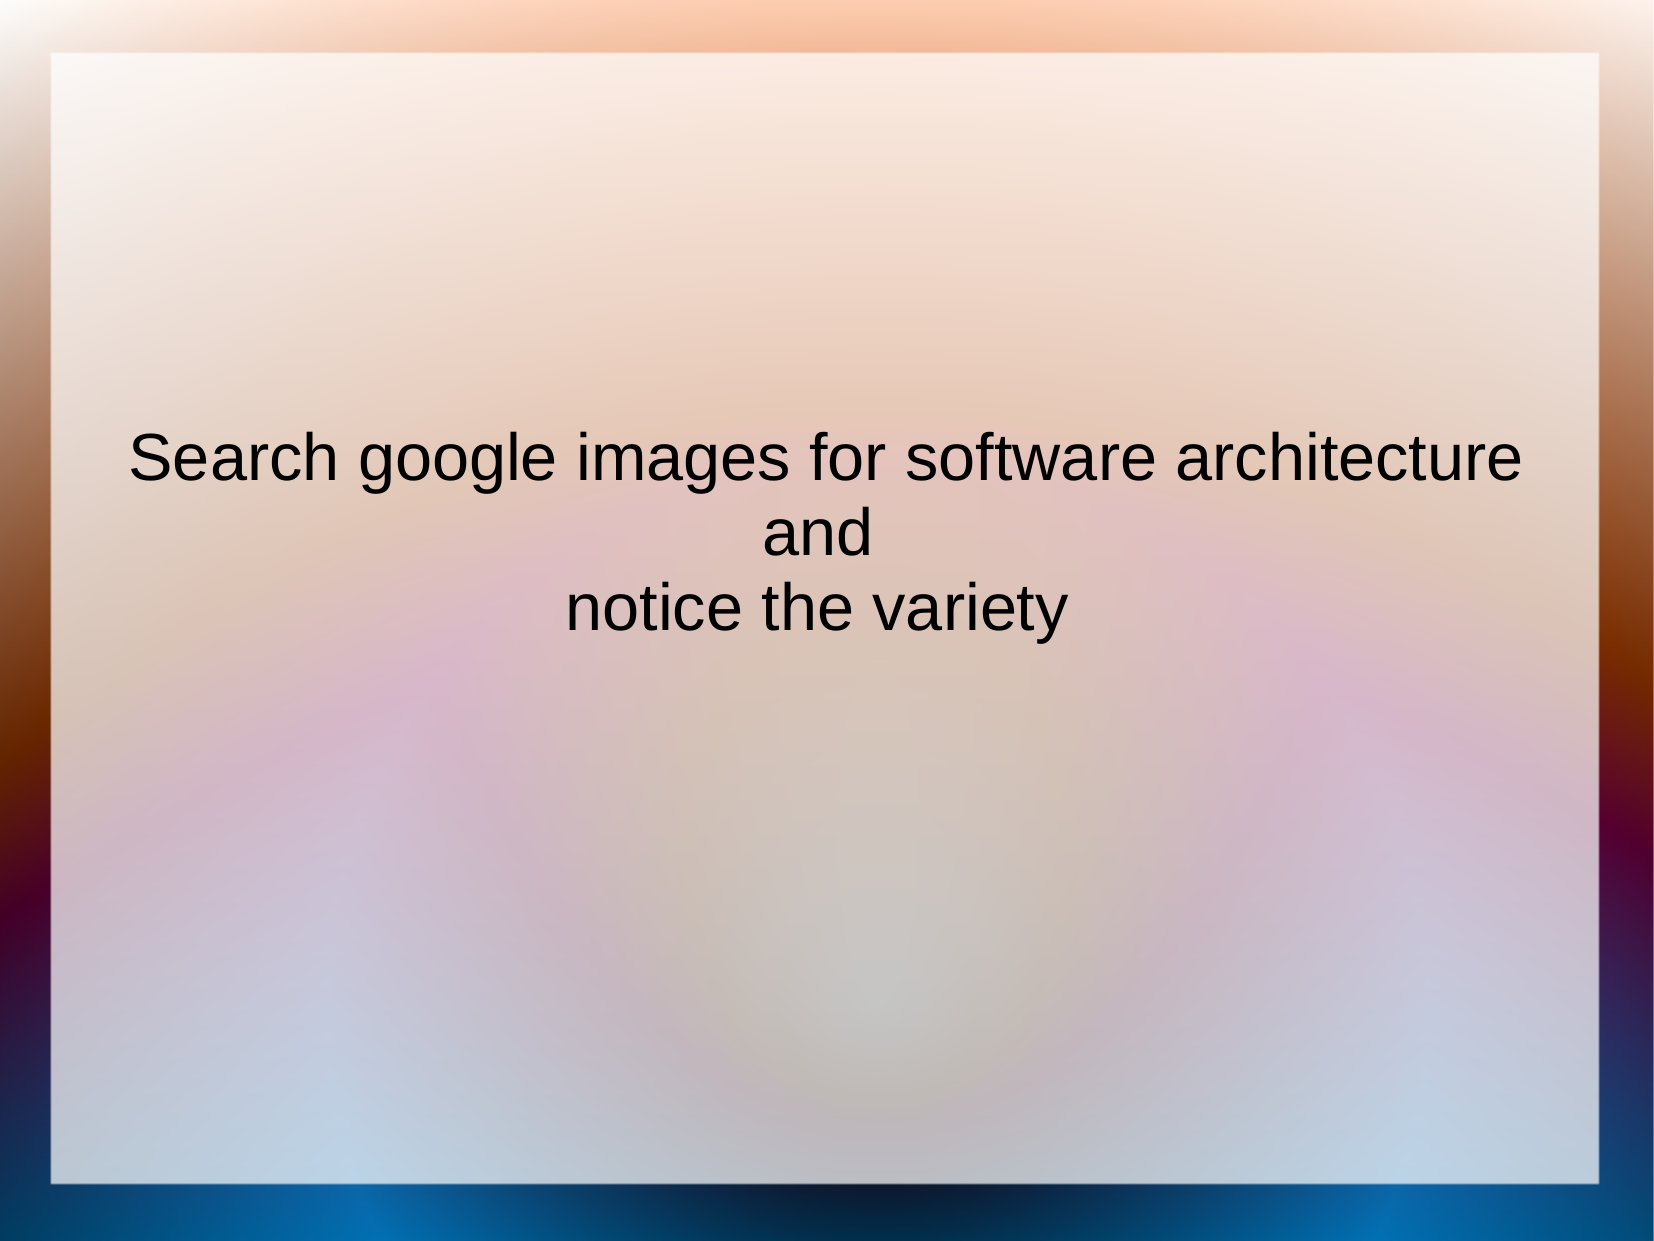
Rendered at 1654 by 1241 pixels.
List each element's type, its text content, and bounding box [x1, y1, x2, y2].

picture [0, 0, 1654, 1241]
subtitle Search google images for software architecture and notice the variety [82, 55, 1571, 1010]
